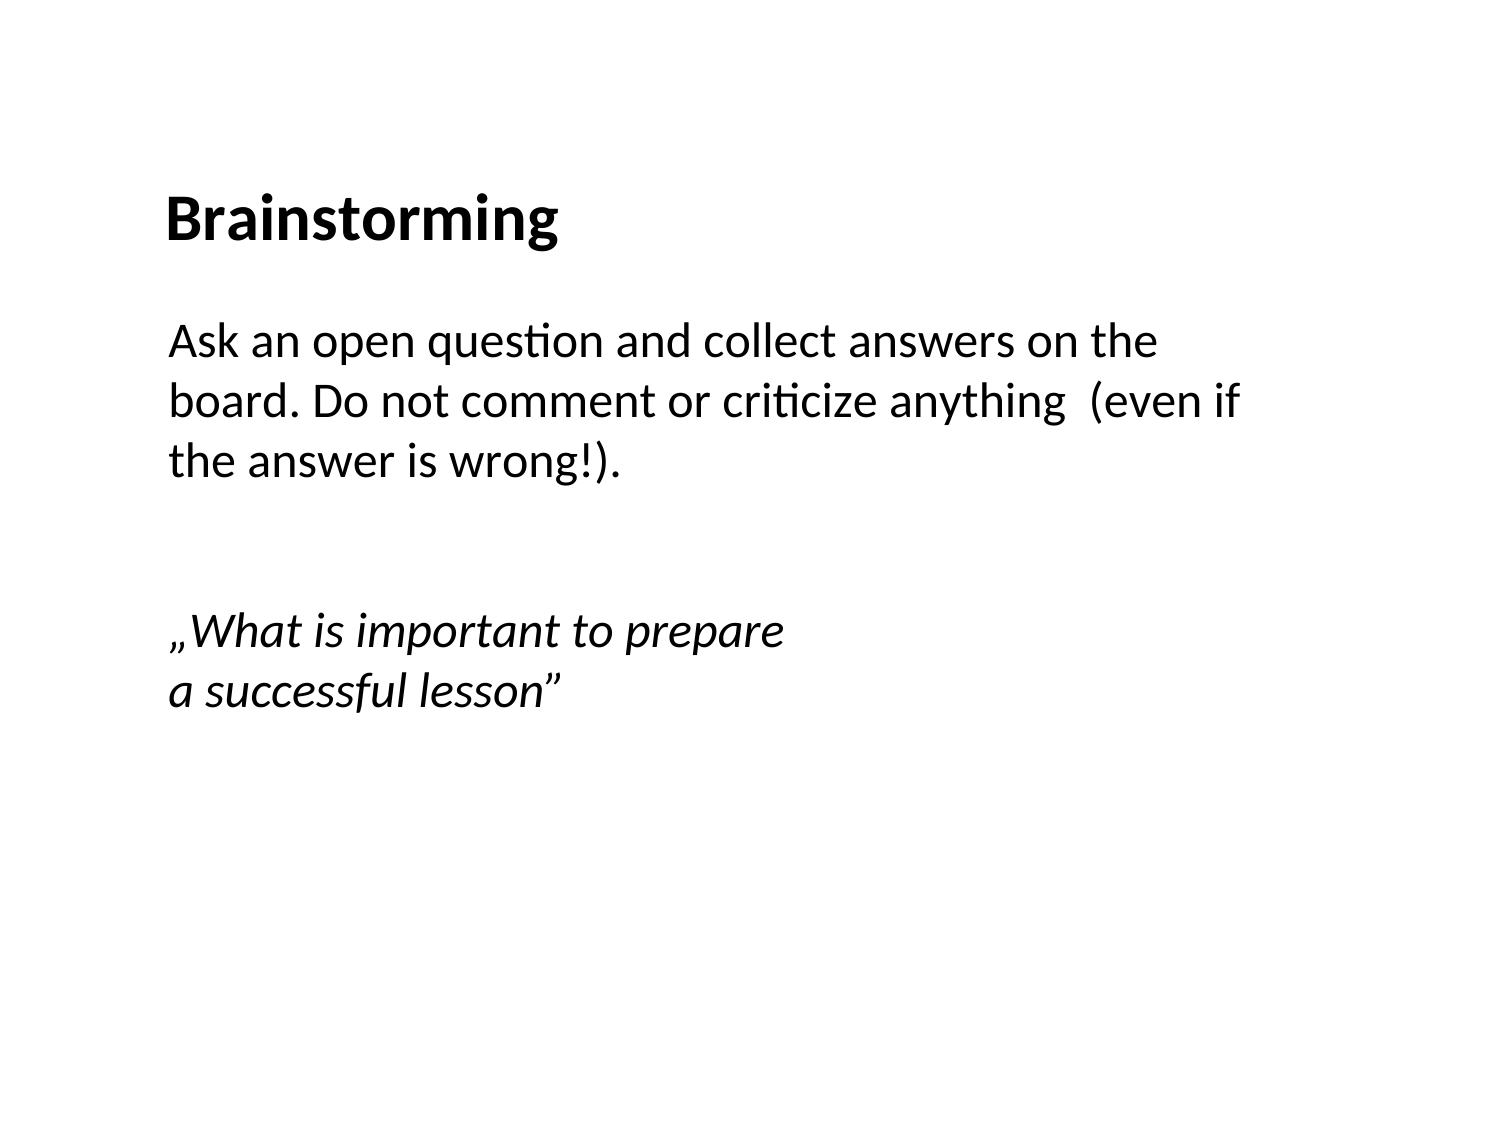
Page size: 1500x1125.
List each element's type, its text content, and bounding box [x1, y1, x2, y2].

text_box Ask an open question and collect answers on the board. Do not comment or criticize anything (even if the answer is wrong!). „What is important to prepare a successful lesson” [153, 299, 1306, 944]
text_box Brainstorming [149, 166, 1427, 262]
